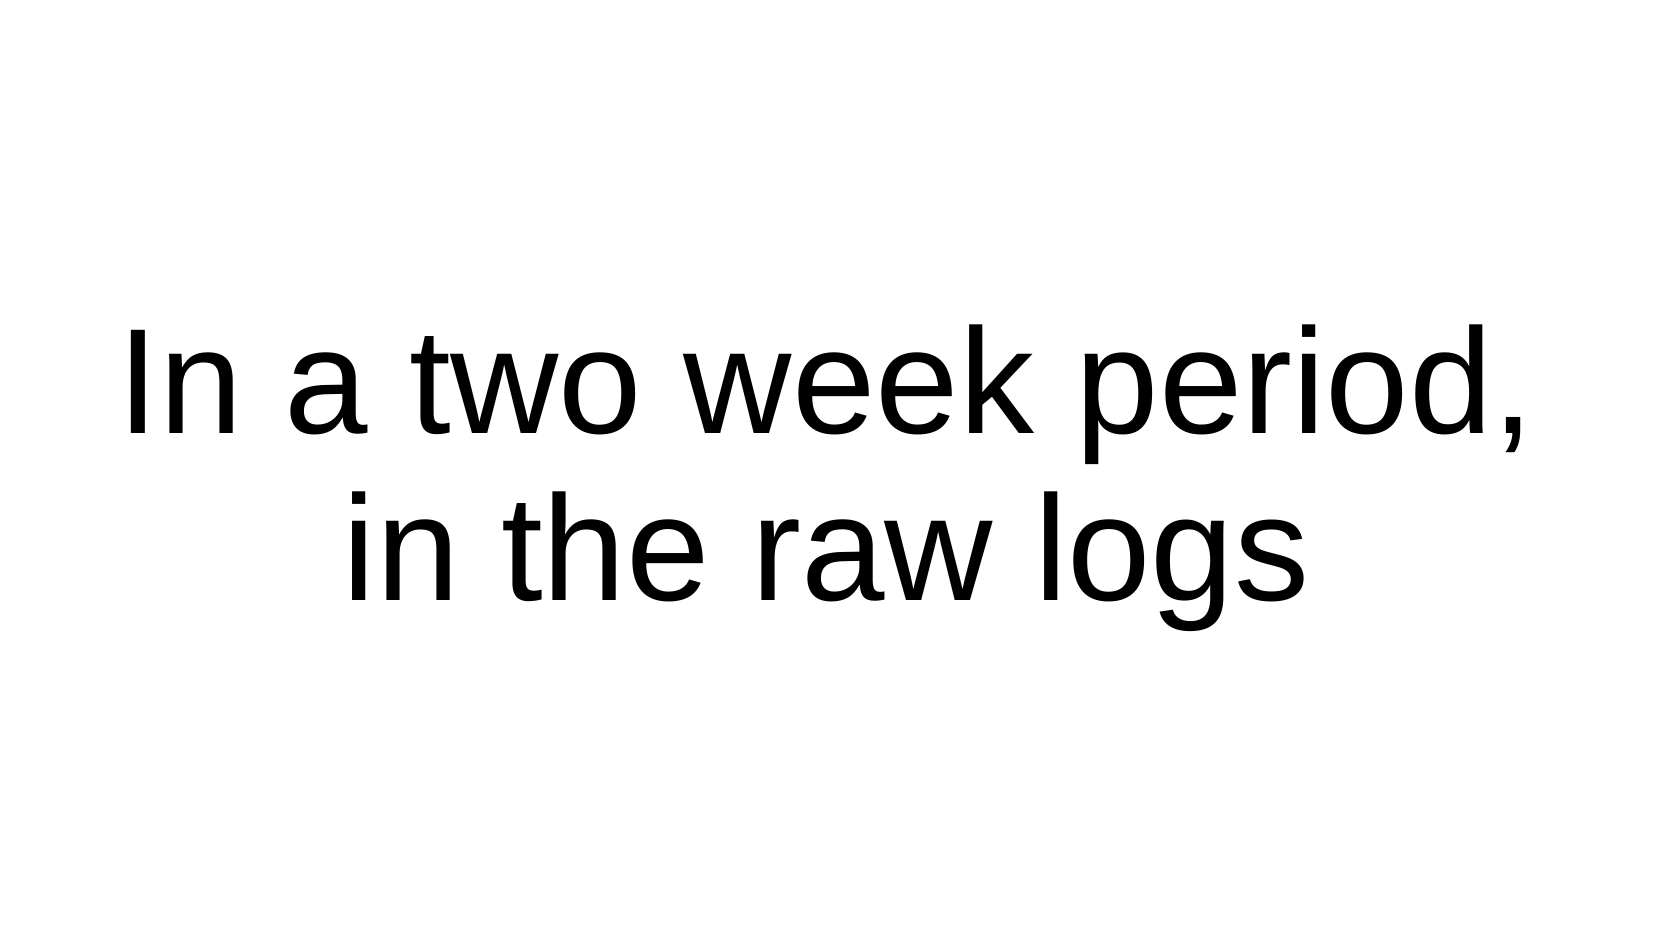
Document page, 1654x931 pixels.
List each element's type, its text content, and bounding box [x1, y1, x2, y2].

title In a two week period, in the raw logs [73, 41, 1581, 890]
